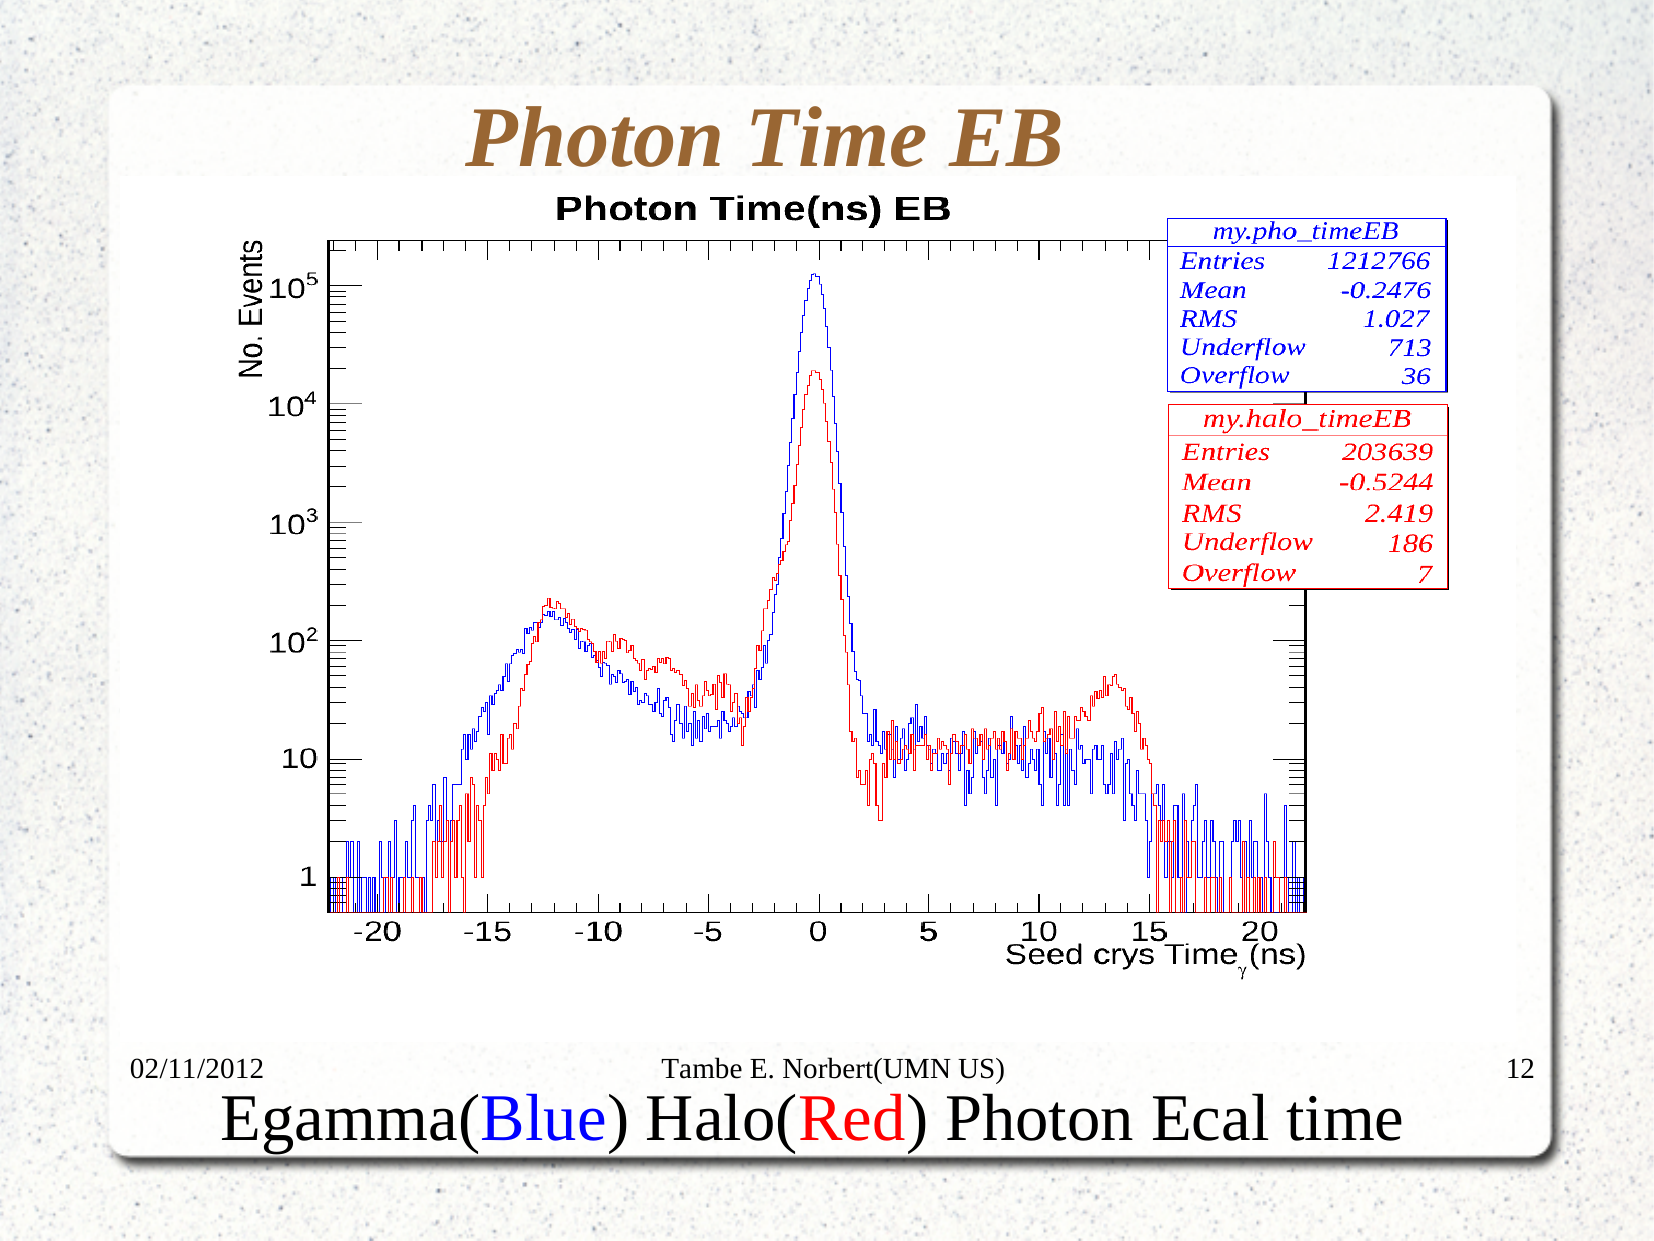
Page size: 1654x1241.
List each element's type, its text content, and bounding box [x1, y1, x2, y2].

picture [0, 0, 1654, 1241]
list Egamma(Blue) Halo(Red) Photon Ecal time [150, 1080, 1486, 1156]
title Photon Time EB [270, 90, 1261, 176]
